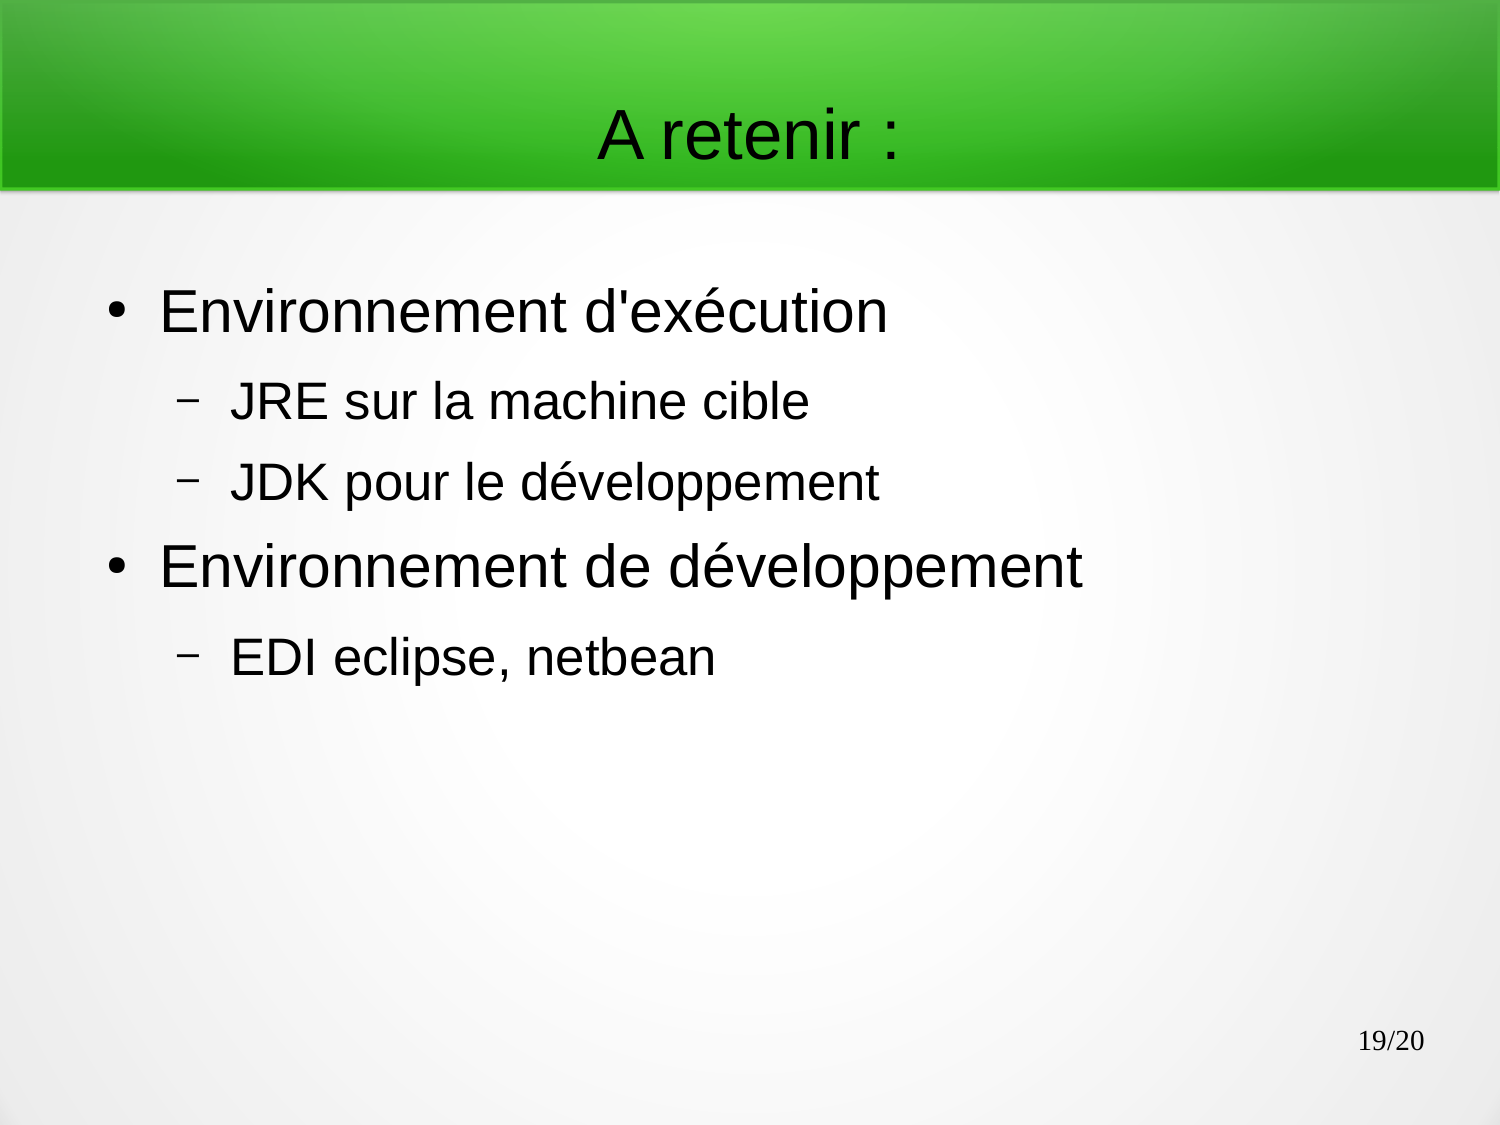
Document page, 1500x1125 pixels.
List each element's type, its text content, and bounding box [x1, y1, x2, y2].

list Environnement d'exécution JRE sur la machine cible JDK pour le développement Environnement de développement EDI eclipse, netbean [88, 277, 1399, 1004]
title A retenir : [94, 80, 1405, 189]
